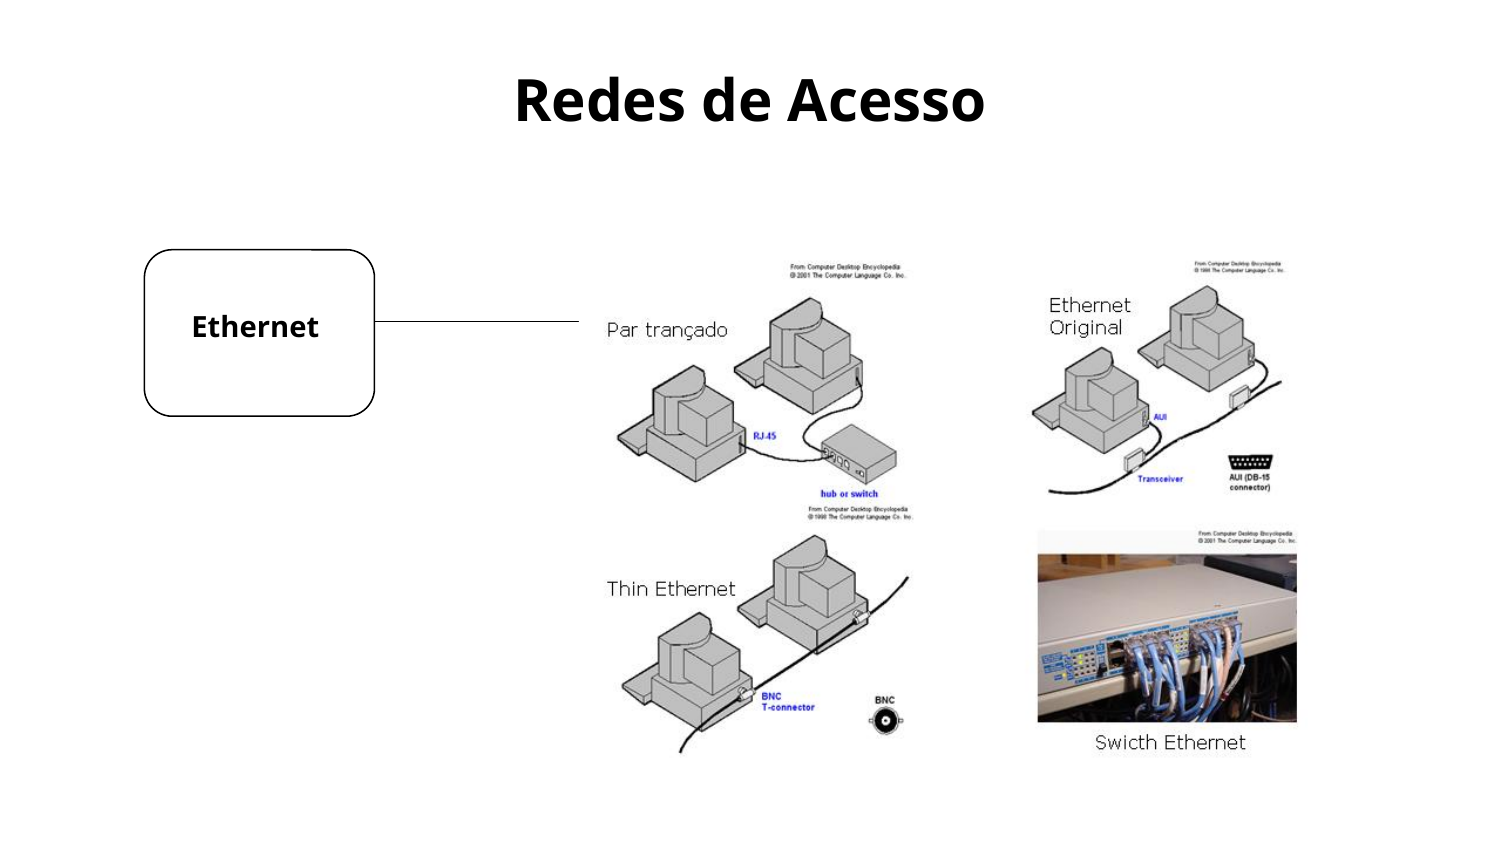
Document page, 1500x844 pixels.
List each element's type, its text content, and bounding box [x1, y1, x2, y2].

picture [578, 236, 1347, 780]
text_box Ethernet [157, 311, 353, 342]
title Redes de Acesso [75, 48, 1426, 142]
